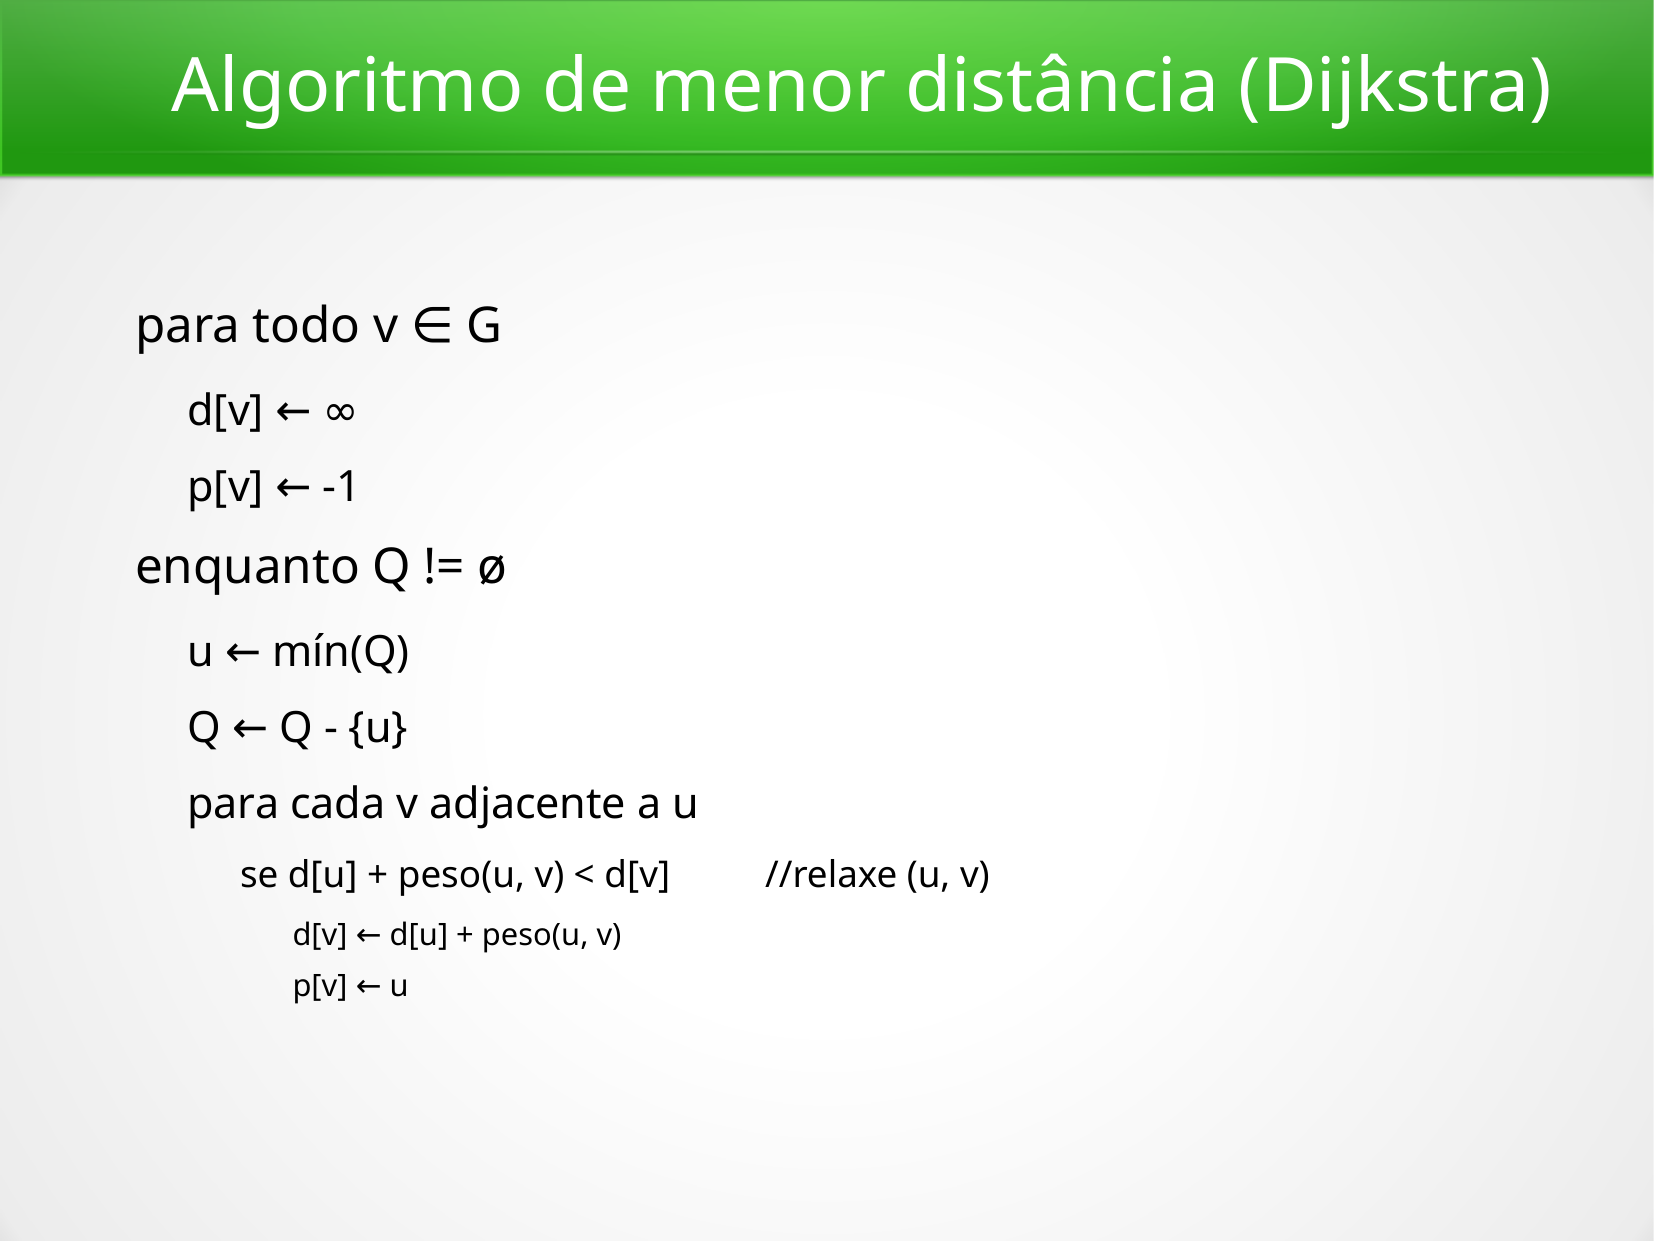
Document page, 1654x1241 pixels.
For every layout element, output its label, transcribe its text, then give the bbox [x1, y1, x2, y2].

picture [0, 0, 1654, 1241]
title Algoritmo de menor distância (Dijkstra) [82, 11, 1571, 154]
list para todo v ∈ G d[v] ← ∞ p[v] ← -1 enquanto Q != ø u ← mín(Q) Q ← Q - {u} para cada v adjacente a u se d[u] + peso(u, v) < d[v] //relaxe (u, v) d[v] ← d[u] + peso(u, v) p[v] ← u [82, 290, 1571, 1010]
